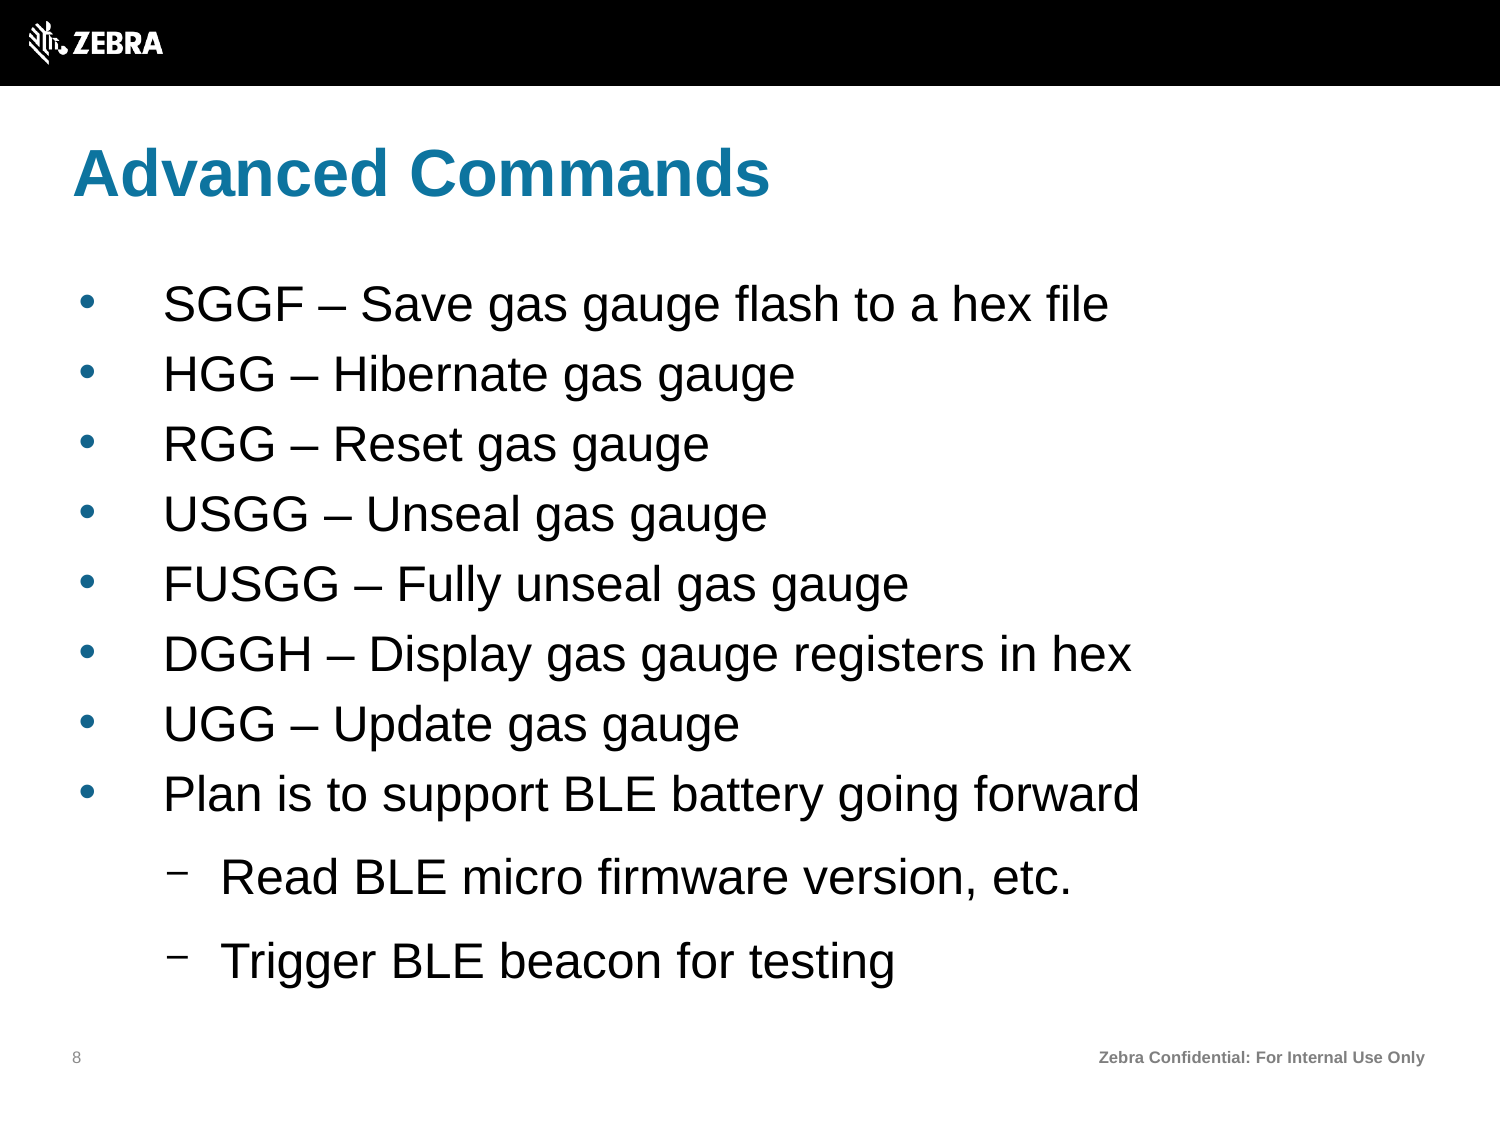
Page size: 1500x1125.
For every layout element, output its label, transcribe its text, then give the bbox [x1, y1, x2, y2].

title Advanced Commands [56, 121, 1430, 217]
list SGGF – Save gas gauge flash to a hex file HGG – Hibernate gas gauge RGG – Reset gas gauge USGG – Unseal gas gauge FUSGG – Fully unseal gas gauge DGGH – Display gas gauge registers in hex UGG – Update gas gauge Plan is to support BLE battery going forward Read BLE micro firmware version, etc. Trigger BLE beacon for testing [63, 263, 1426, 980]
picture [29, 21, 163, 65]
footer Zebra Confidential: For Internal Use Only [965, 1026, 1441, 1087]
slide_number <number> [56, 1026, 407, 1087]
